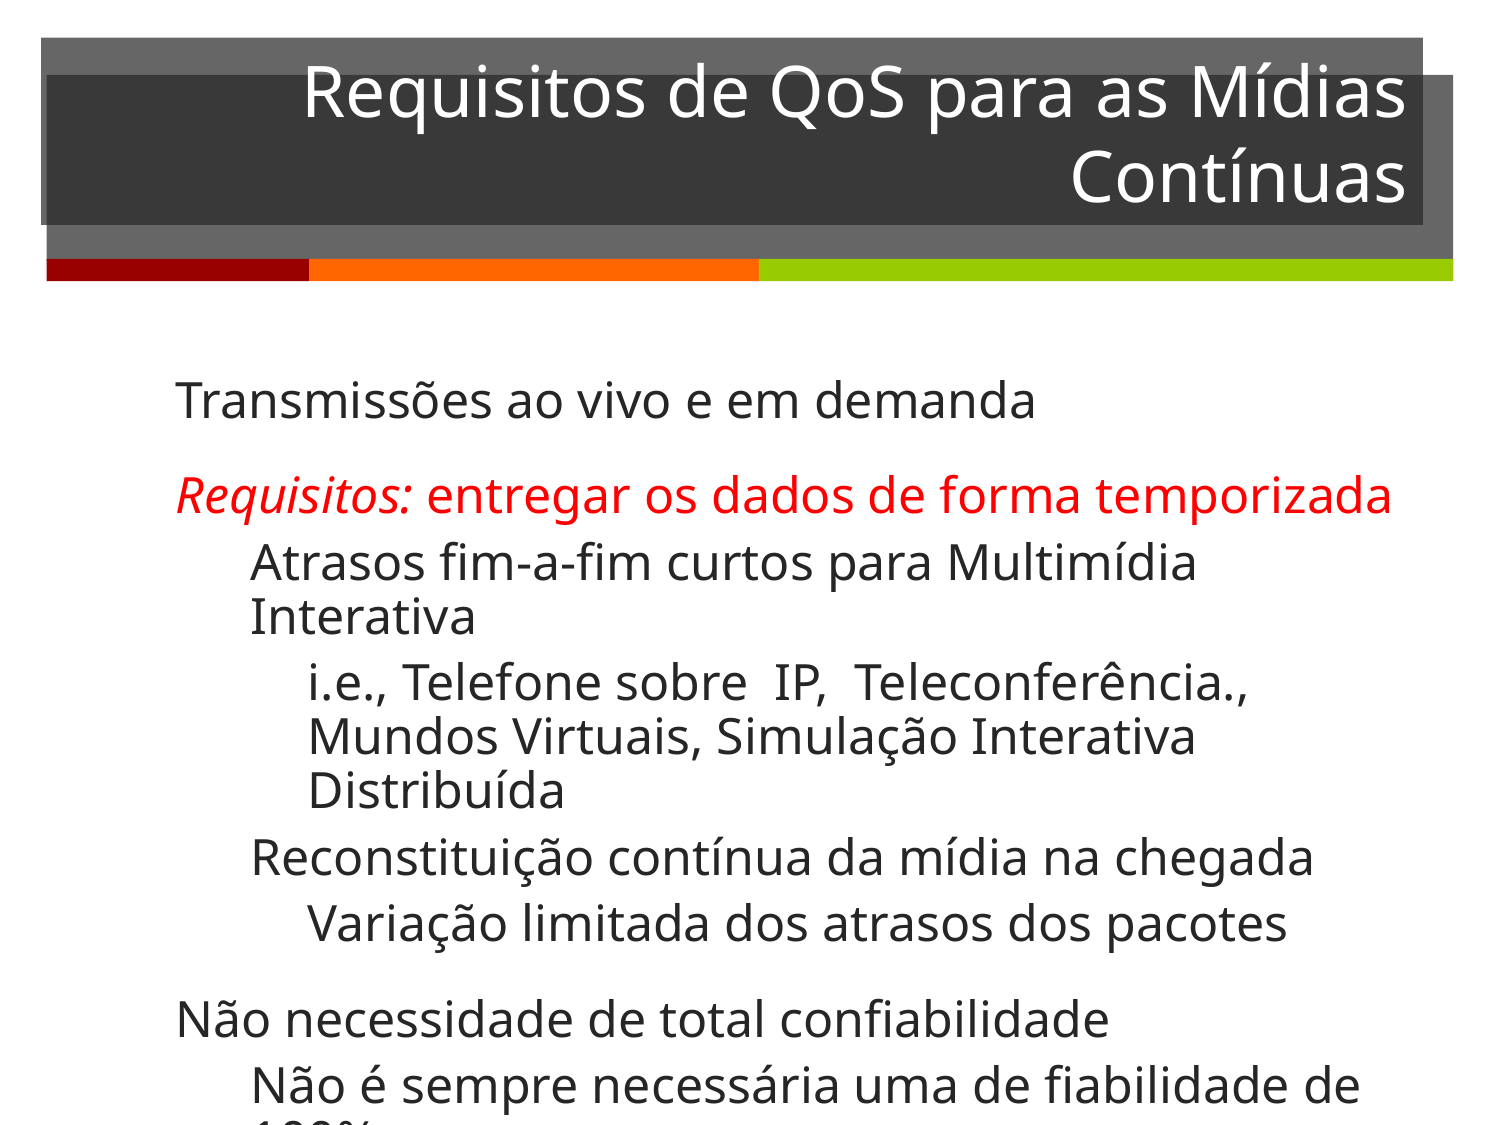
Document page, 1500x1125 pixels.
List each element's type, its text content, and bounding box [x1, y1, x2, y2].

title Requisitos de QoS para as Mídias Contínuas [41, 37, 1423, 225]
list Transmissões ao vivo e em demanda Requisitos: entregar os dados de forma temporizada Atrasos fim-a-fim curtos para Multimídia Interativa i.e., Telefone sobre IP, Teleconferência., Mundos Virtuais, Simulação Interativa Distribuída Reconstituição contínua da mídia na chegada Variação limitada dos atrasos dos pacotes Não necessidade de total confiabilidade Não é sempre necessária uma de fiabilidade de 100% [85, 367, 1425, 835]
